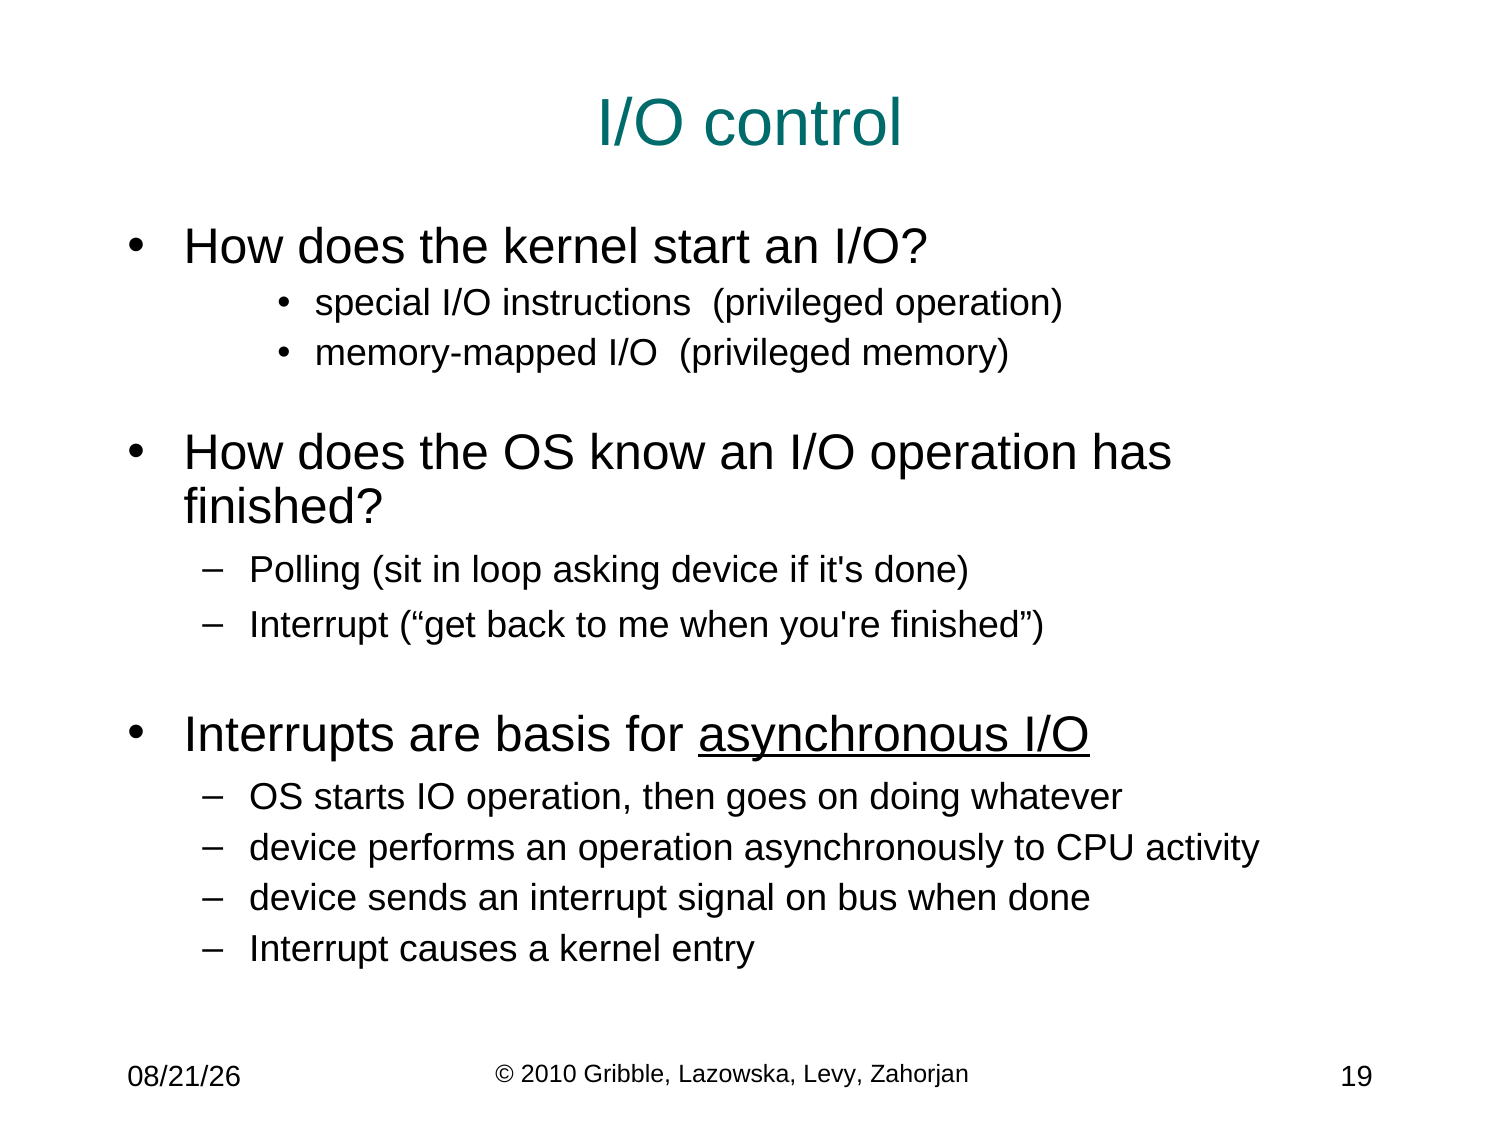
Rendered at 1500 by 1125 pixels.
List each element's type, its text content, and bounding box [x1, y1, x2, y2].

title I/O control [112, 62, 1388, 175]
list How does the kernel start an I/O? special I/O instructions (privileged operation) memory-mapped I/O (privileged memory) How does the OS know an I/O operation has finished? Polling (sit in loop asking device if it's done) Interrupt (“get back to me when you're finished”) Interrupts are basis for asynchronous I/O OS starts IO operation, then goes on doing whatever device performs an operation asynchronously to CPU activity device sends an interrupt signal on bus when done Interrupt causes a kernel entry [112, 212, 1388, 1025]
